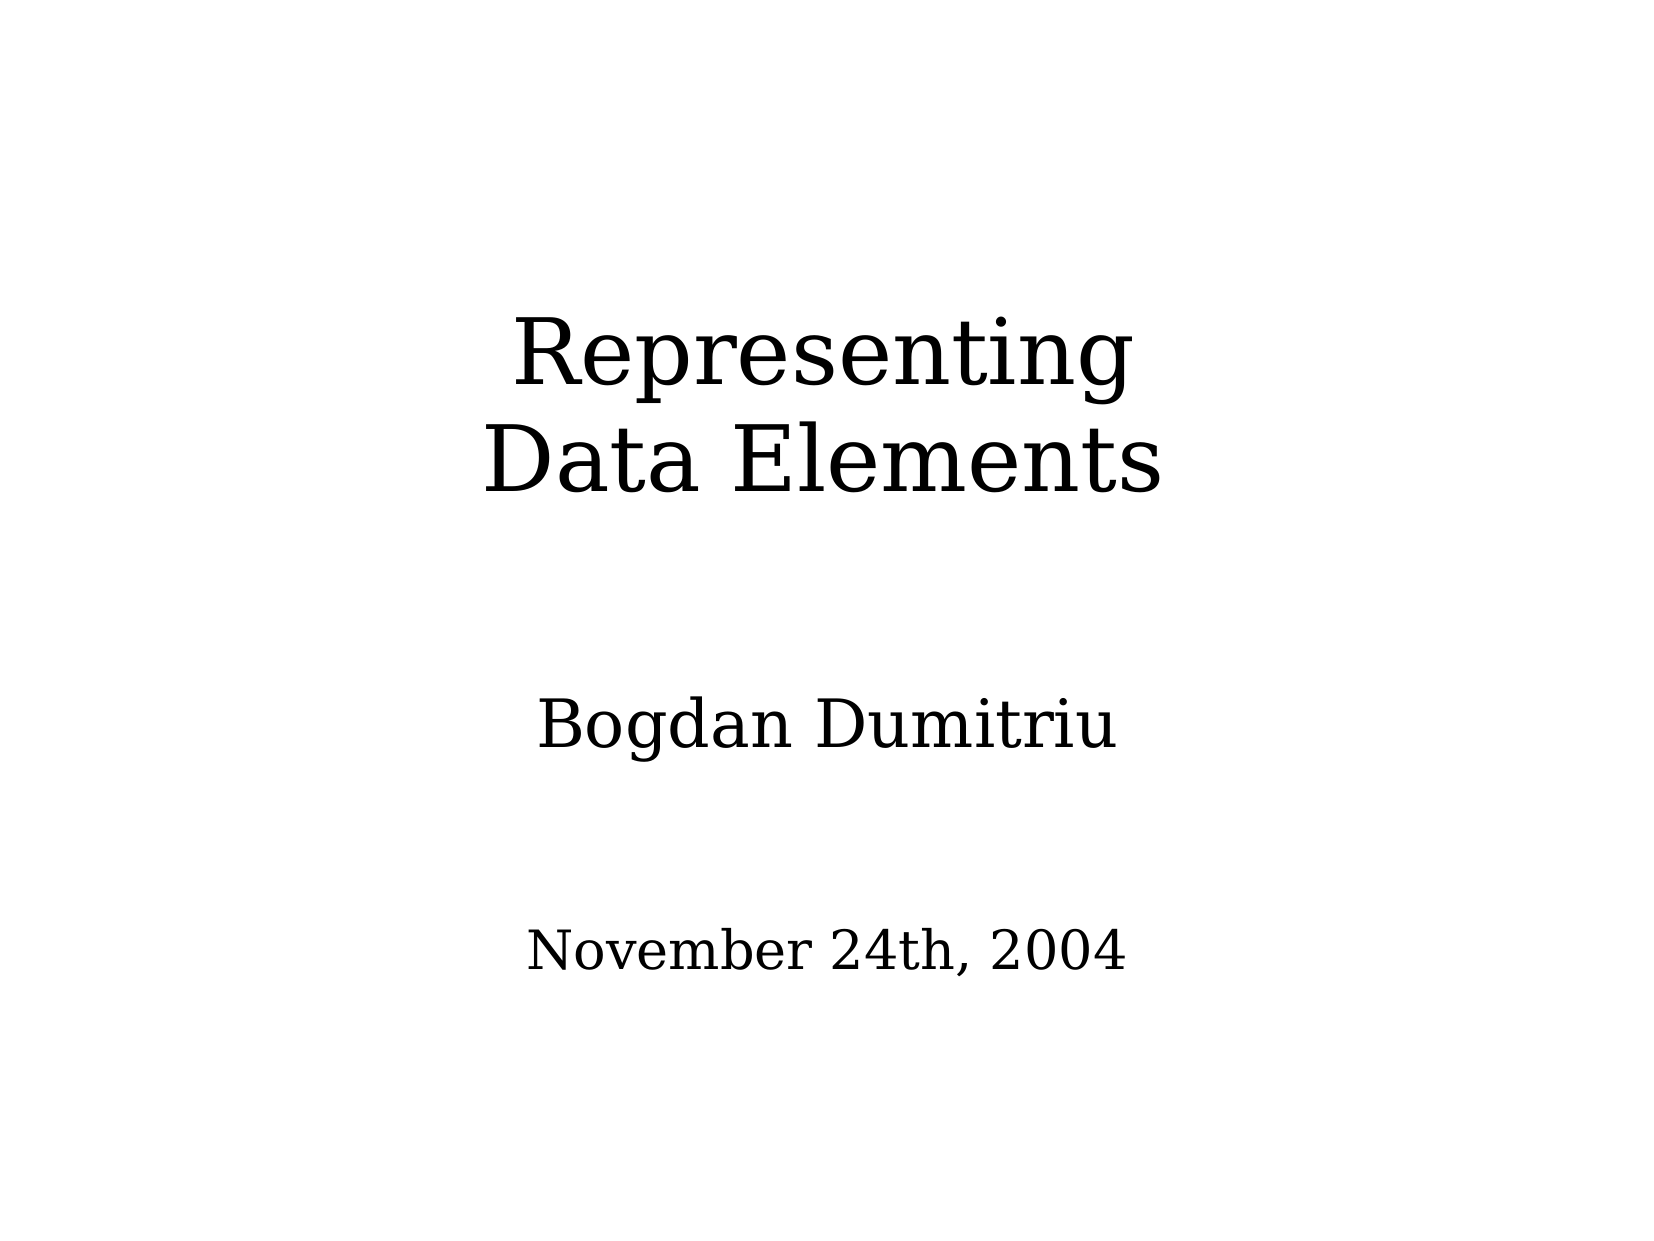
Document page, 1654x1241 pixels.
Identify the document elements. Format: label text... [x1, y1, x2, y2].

subtitle Bogdan Dumitriu November 24th, 2004 [121, 541, 1534, 1127]
title Representing Data Elements [117, 298, 1530, 513]
